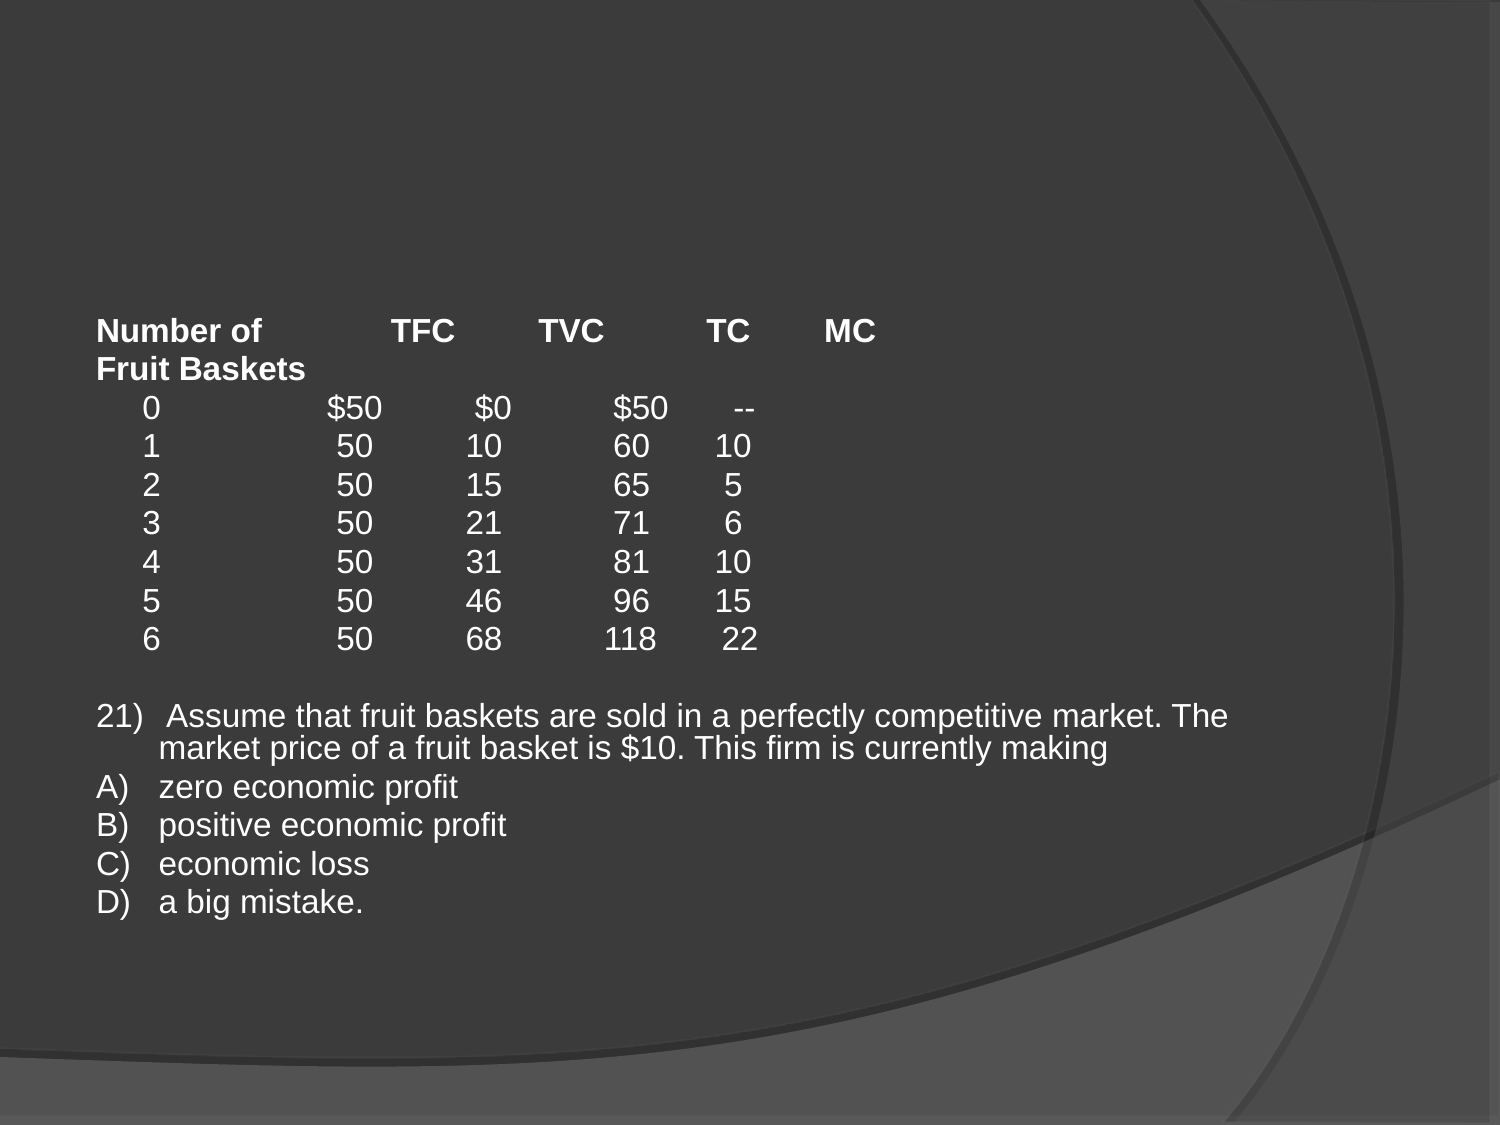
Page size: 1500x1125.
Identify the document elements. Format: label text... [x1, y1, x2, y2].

list Number of TFC TVC TC MC Fruit Baskets 0 $50 $0 $50 -- 1 50 10 60 10 2 50 15 65 5 3 50 21 71 6 4 50 31 81 10 5 50 46 96 15 6 50 68 118 22 21) Assume that fruit baskets are sold in a perfectly competitive market. The market price of a fruit basket is $10. This firm is currently making A) zero economic profit B) positive economic profit C) economic loss D) a big mistake. [75, 262, 1300, 1005]
